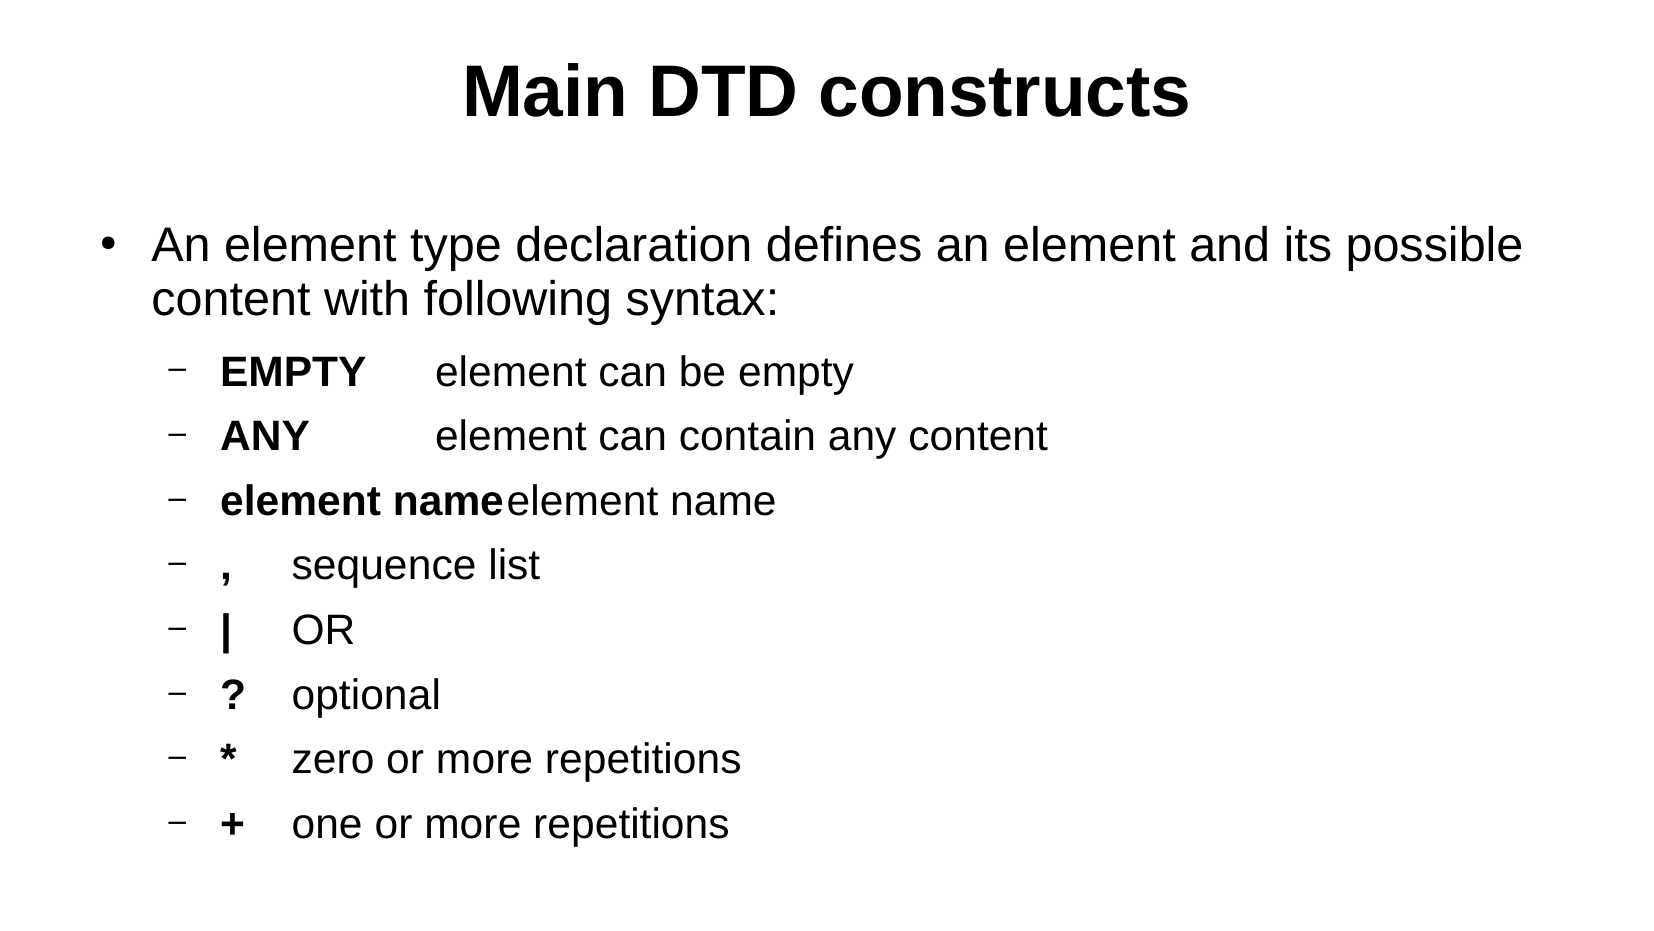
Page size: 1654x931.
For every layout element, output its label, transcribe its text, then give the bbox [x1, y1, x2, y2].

title Main DTD constructs [82, 37, 1571, 147]
list An element type declaration defines an element and its possible content with following syntax: EMPTY element can be empty ANY element can contain any content element name element name , sequence list | OR ? optional * zero or more repetitions + one or more repetitions [82, 217, 1538, 851]
